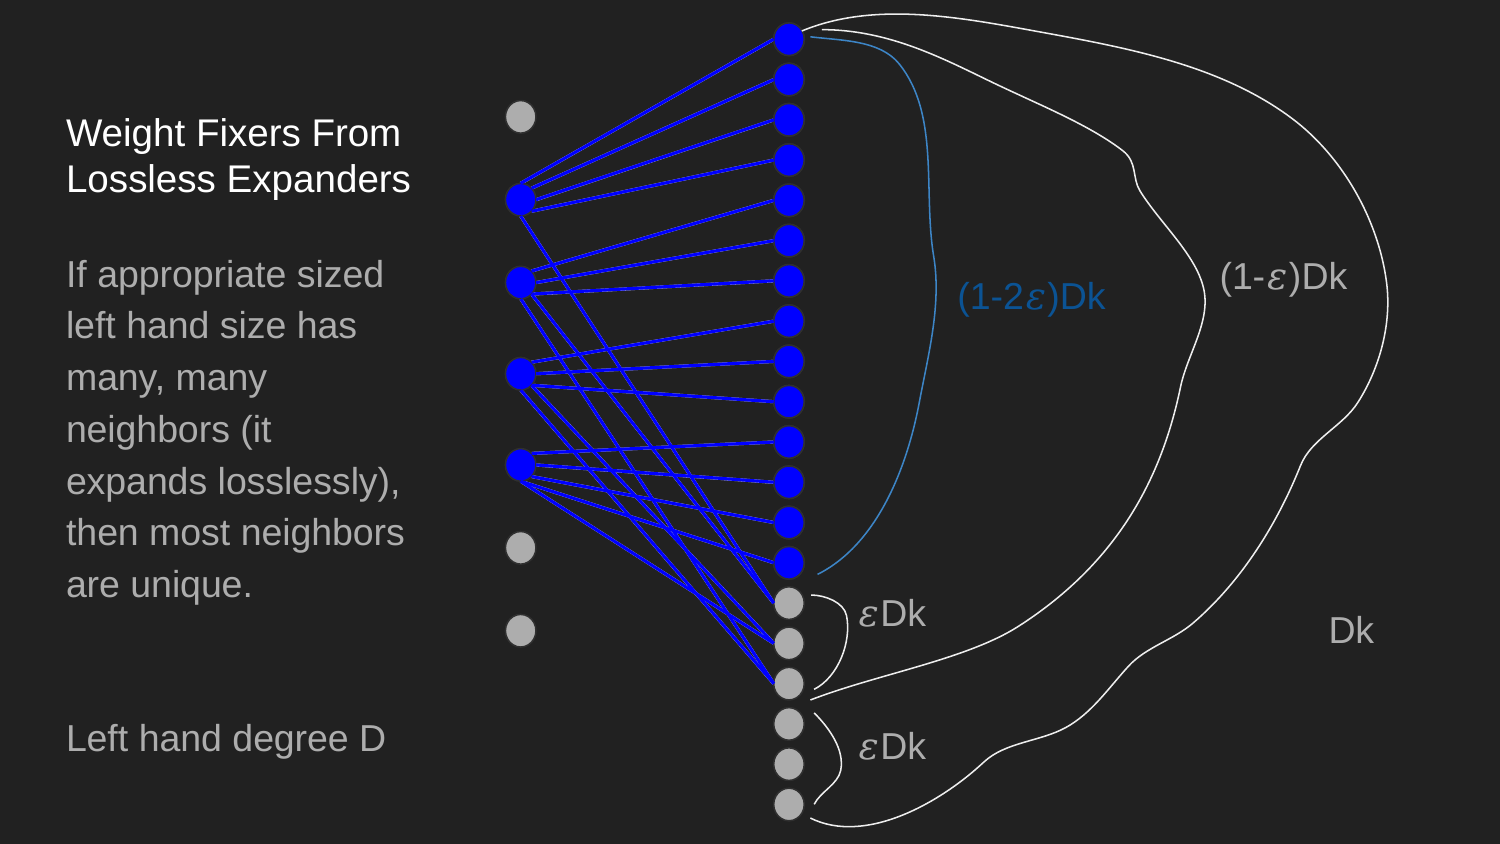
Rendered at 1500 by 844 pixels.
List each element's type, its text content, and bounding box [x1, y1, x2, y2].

text_box [505, 266, 536, 299]
text_box [773, 63, 805, 96]
text_box [773, 345, 805, 378]
text_box [505, 357, 536, 390]
text_box [505, 614, 536, 648]
text_box [773, 304, 805, 338]
text_box Dk [1313, 591, 1402, 667]
text_box 𝜀Dk [841, 707, 1039, 783]
text_box [773, 184, 805, 217]
list If appropriate sized left hand size has many, many neighbors (it expands losslessly), then most neighbors are unique. Left hand degree D [51, 227, 434, 750]
text_box [773, 425, 805, 459]
text_box [773, 22, 805, 56]
text_box [773, 546, 805, 580]
text_box [505, 448, 536, 482]
text_box [505, 183, 536, 216]
text_box [773, 465, 805, 499]
text_box (1-2𝜀)Dk [942, 256, 1140, 333]
text_box [773, 264, 805, 298]
text_box [773, 506, 805, 539]
text_box [773, 224, 805, 257]
text_box (1-𝜀)Dk [1204, 236, 1387, 312]
text_box [773, 586, 805, 620]
text_box [773, 103, 805, 137]
text_box 𝜀Dk [841, 574, 1039, 650]
text_box [773, 385, 805, 419]
text_box [773, 143, 805, 177]
title Weight Fixers From Lossless Expanders [51, 91, 512, 216]
text_box (1-𝜀)Dk [1377, 236, 1402, 312]
text_box [773, 747, 805, 781]
text_box [773, 788, 805, 821]
text_box [773, 707, 805, 741]
text_box [505, 100, 536, 134]
text_box [505, 531, 536, 565]
text_box [773, 627, 805, 660]
text_box [773, 667, 805, 700]
